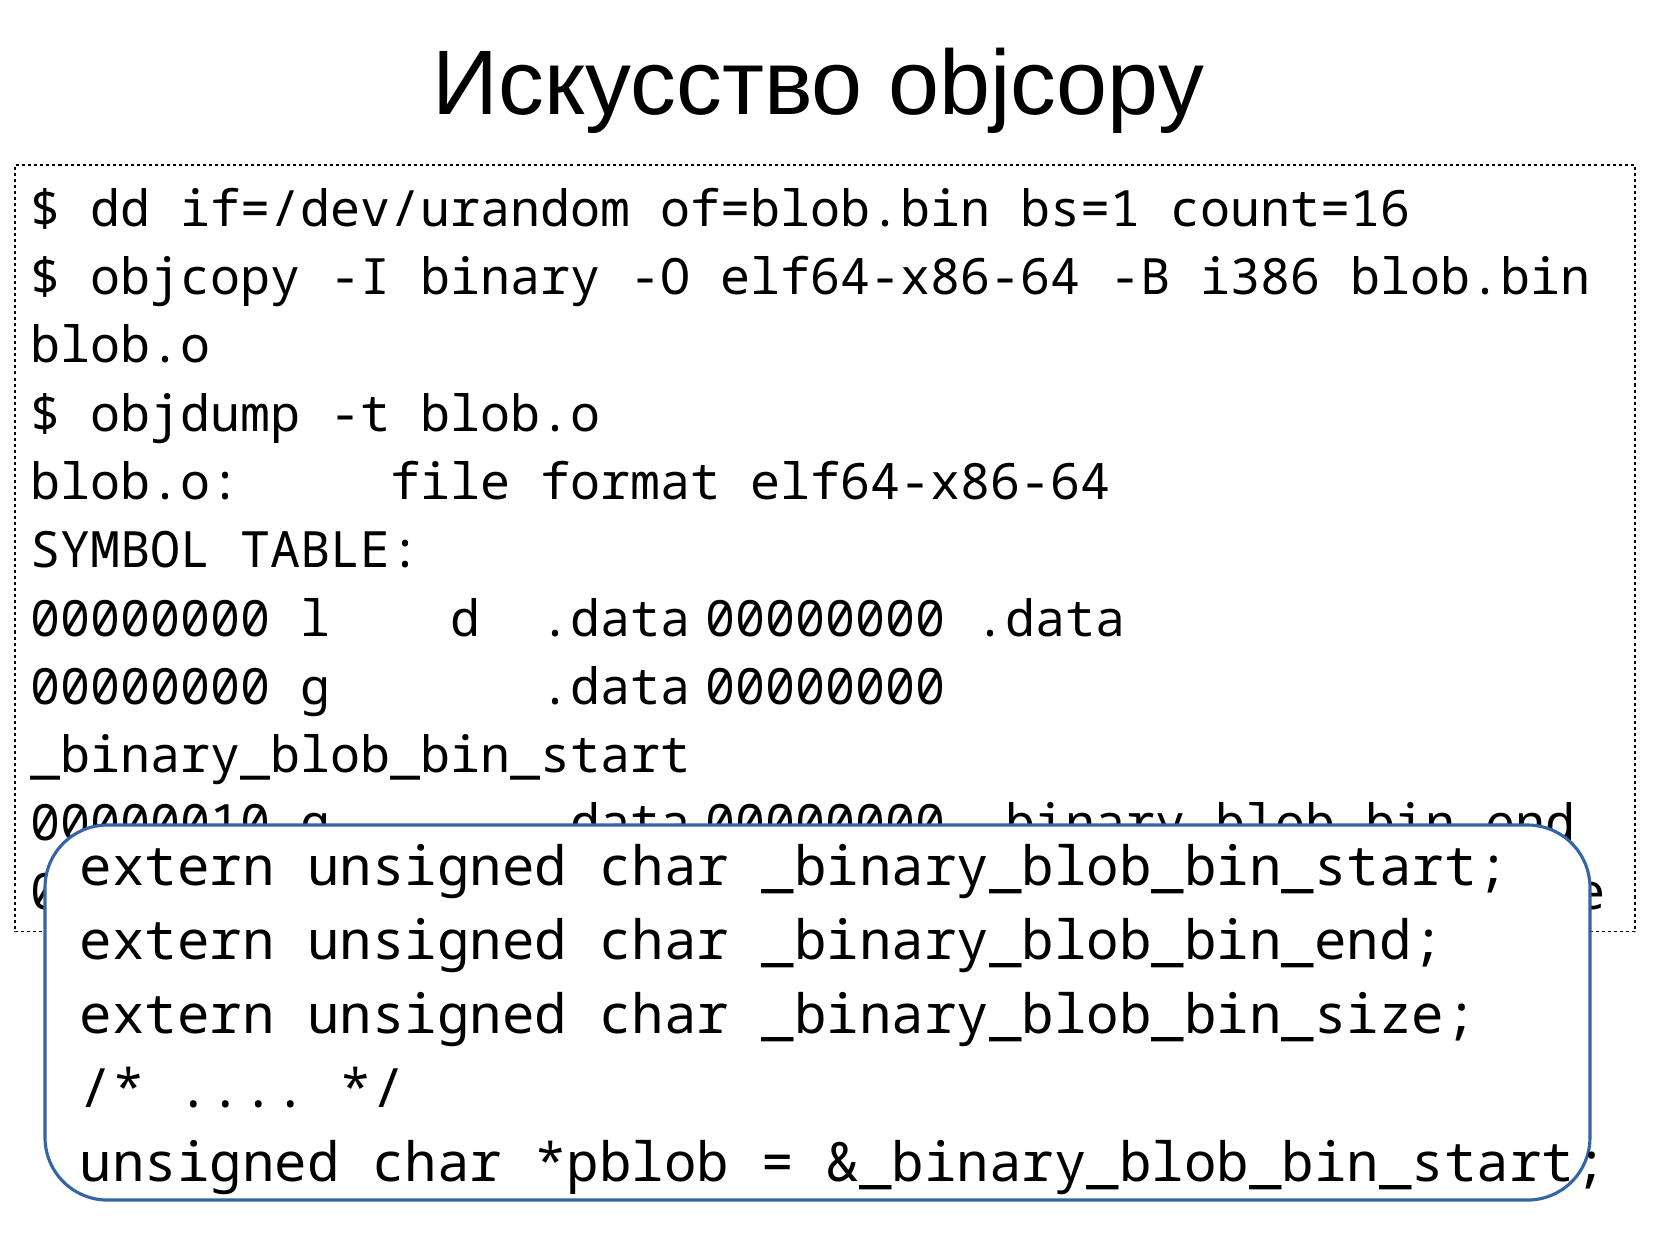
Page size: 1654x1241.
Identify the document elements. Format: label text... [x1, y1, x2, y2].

text_box extern unsigned char _binary_blob_bin_start; extern unsigned char _binary_blob_bin_end; extern unsigned char _binary_blob_bin_size; /* .... */ unsigned char *pblob = &_binary_blob_bin_start; [45, 825, 1591, 1201]
text_box $ dd if=/dev/urandom of=blob.bin bs=1 count=16 $ objcopy -I binary -O elf64-x86-64 -B i386 blob.bin blob.o $ objdump -t blob.o blob.o: file format elf64-x86-64 SYMBOL TABLE: 00000000 l d .data 00000000 .data 00000000 g .data 00000000 _binary_blob_bin_start 00000010 g .data 00000000 _binary_blob_bin_end 00000010 g *ABS* 00000000 _binary_blob_bin_size [15, 165, 1636, 796]
title Искусство objcopy [75, 15, 1564, 151]
